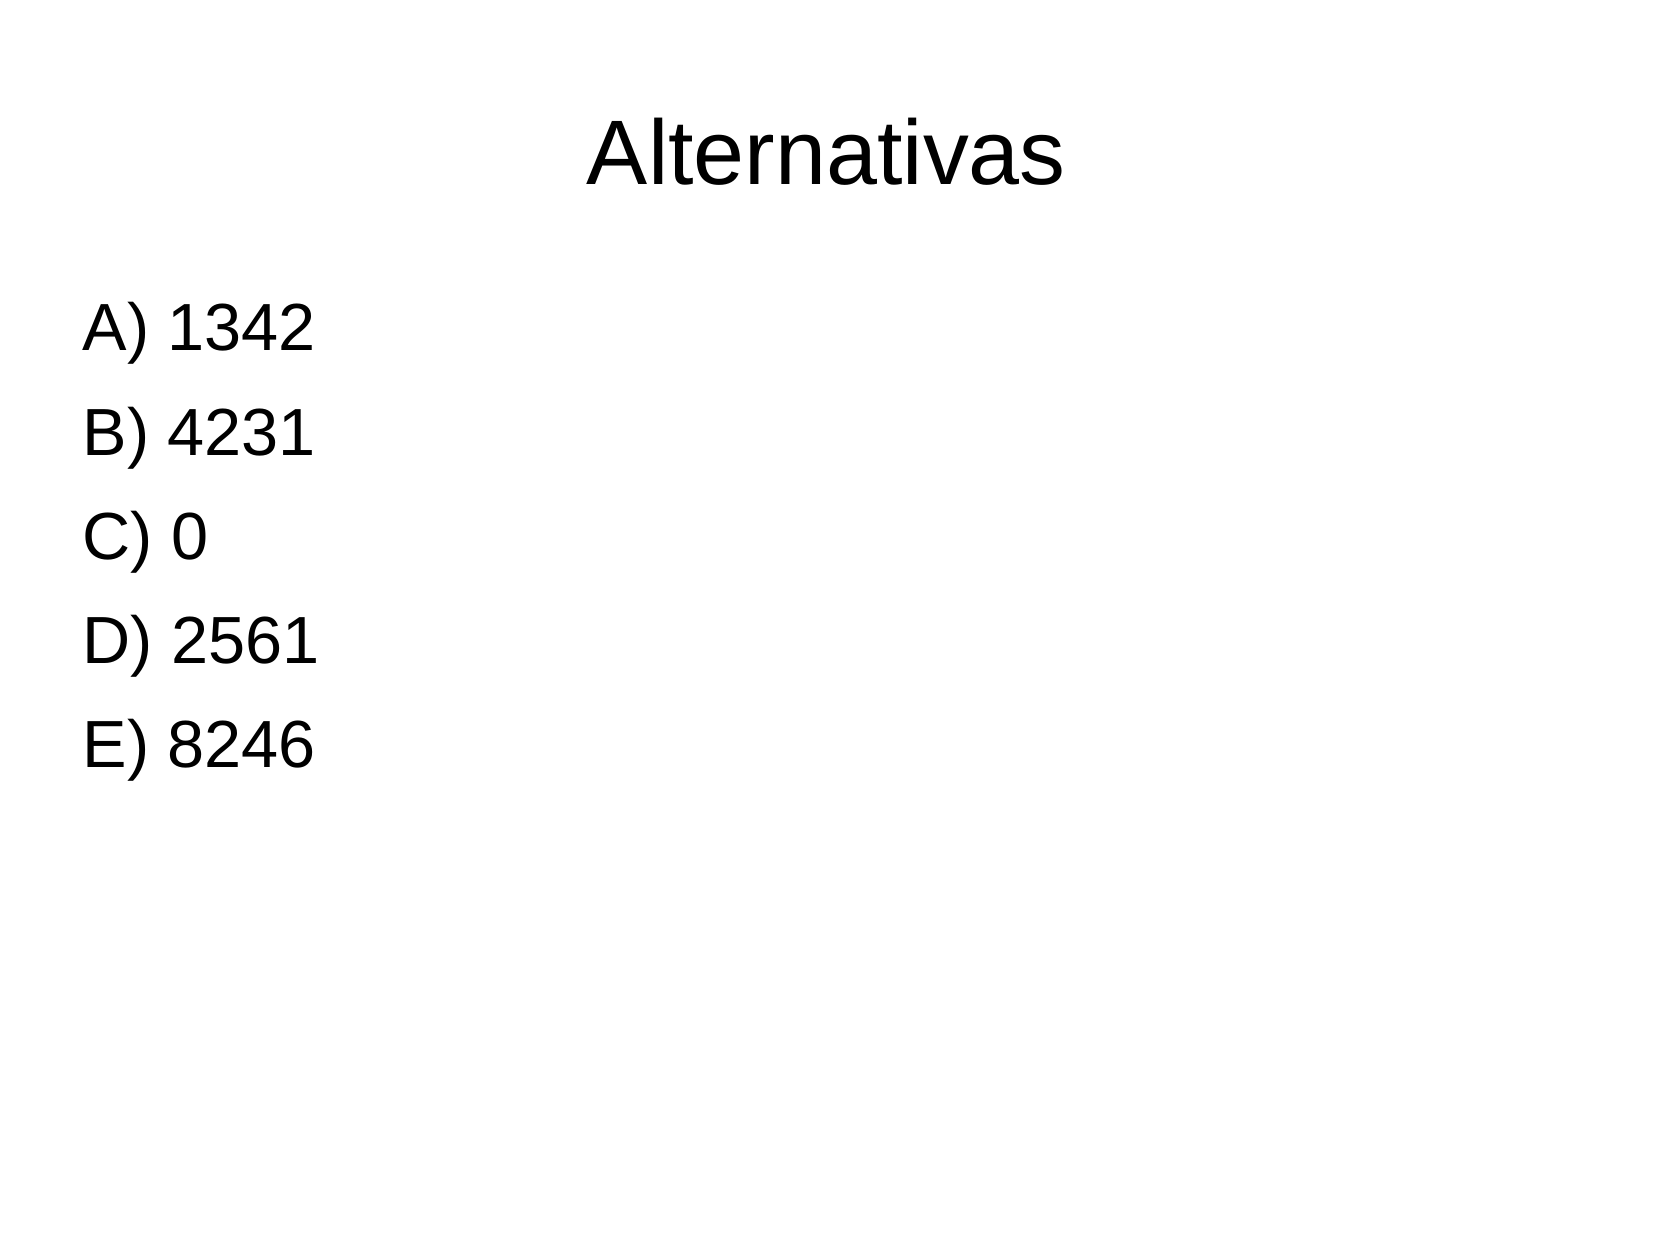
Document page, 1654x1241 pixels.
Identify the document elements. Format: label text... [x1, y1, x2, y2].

title Alternativas [82, 49, 1571, 257]
list A) 1342 B) ­4231 C) 0 D) 2561 E) ­8246 [82, 290, 1571, 1109]
